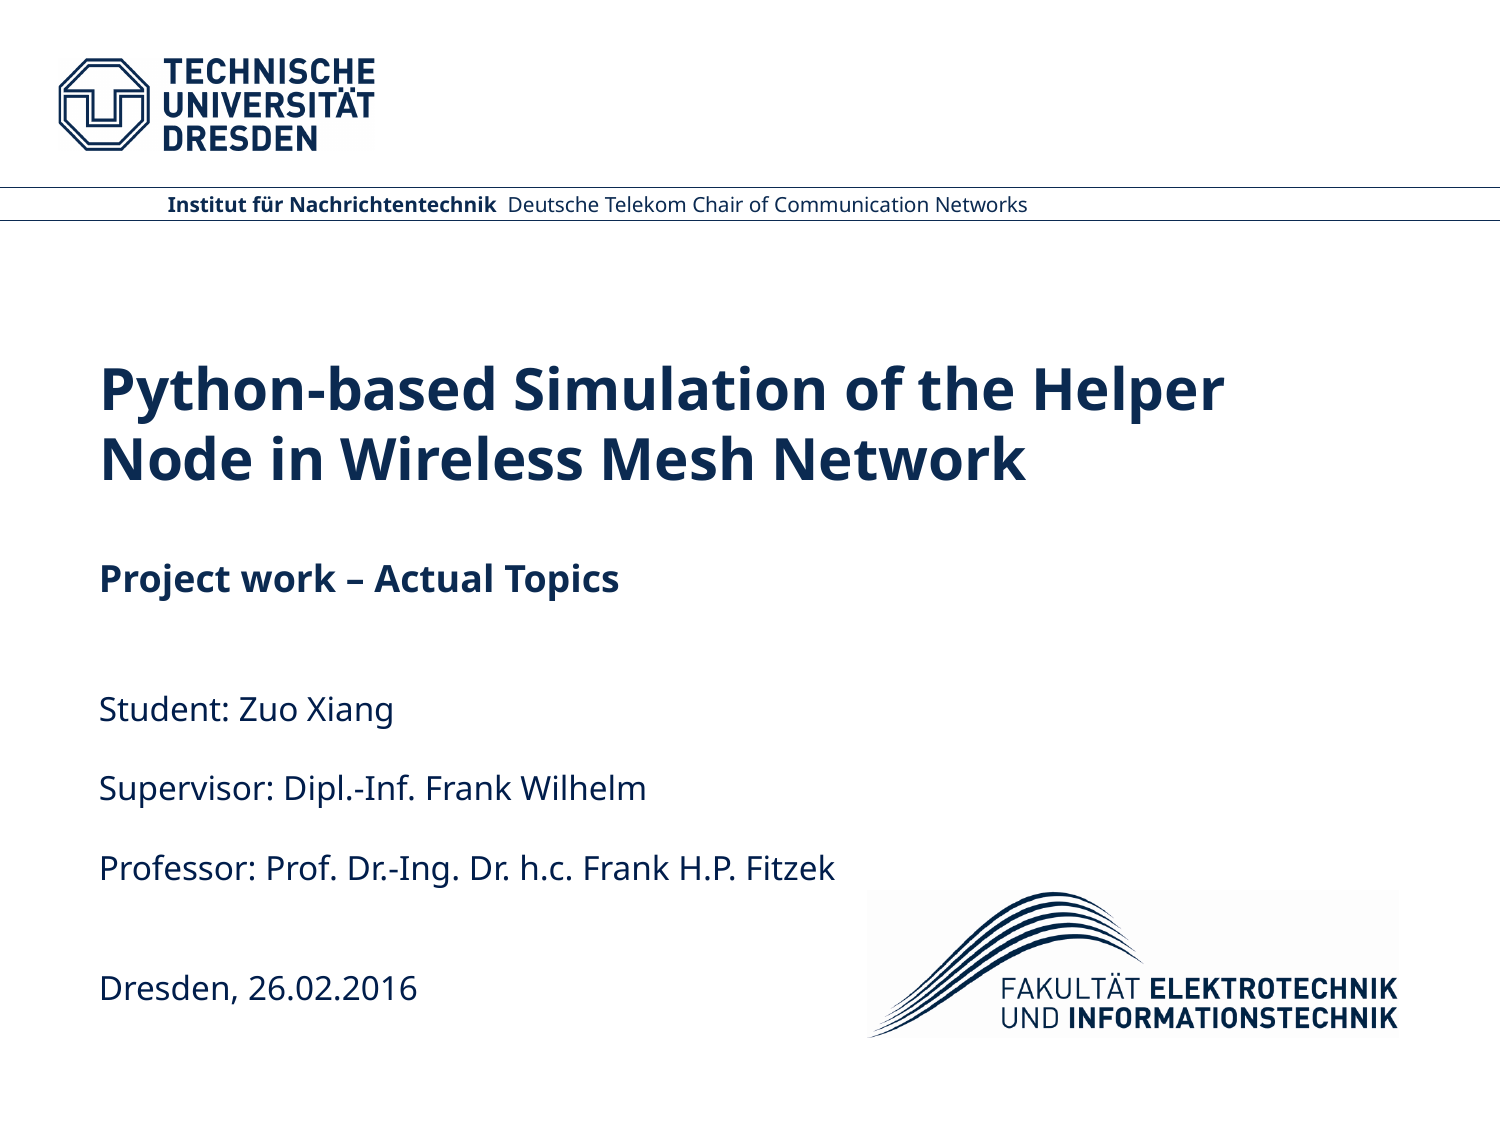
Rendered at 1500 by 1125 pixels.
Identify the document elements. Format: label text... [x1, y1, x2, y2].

picture [867, 928, 1399, 1038]
title Student: Zuo Xiang Supervisor: Dipl.-Inf. Frank Wilhelm Professor: Prof. Dr.-Ing. Dr. h.c. Frank H.P. Fitzek Dresden, 26.02.2016 [98, 815, 1400, 928]
title Python-based Simulation of the Helper Node in Wireless Mesh Network [99, 332, 1401, 520]
title Project work – Actual Topics [98, 525, 1400, 638]
text_box Institut für Nachrichtentechnik Deutsche Telekom Chair of Communication Networks [162, 195, 1388, 220]
